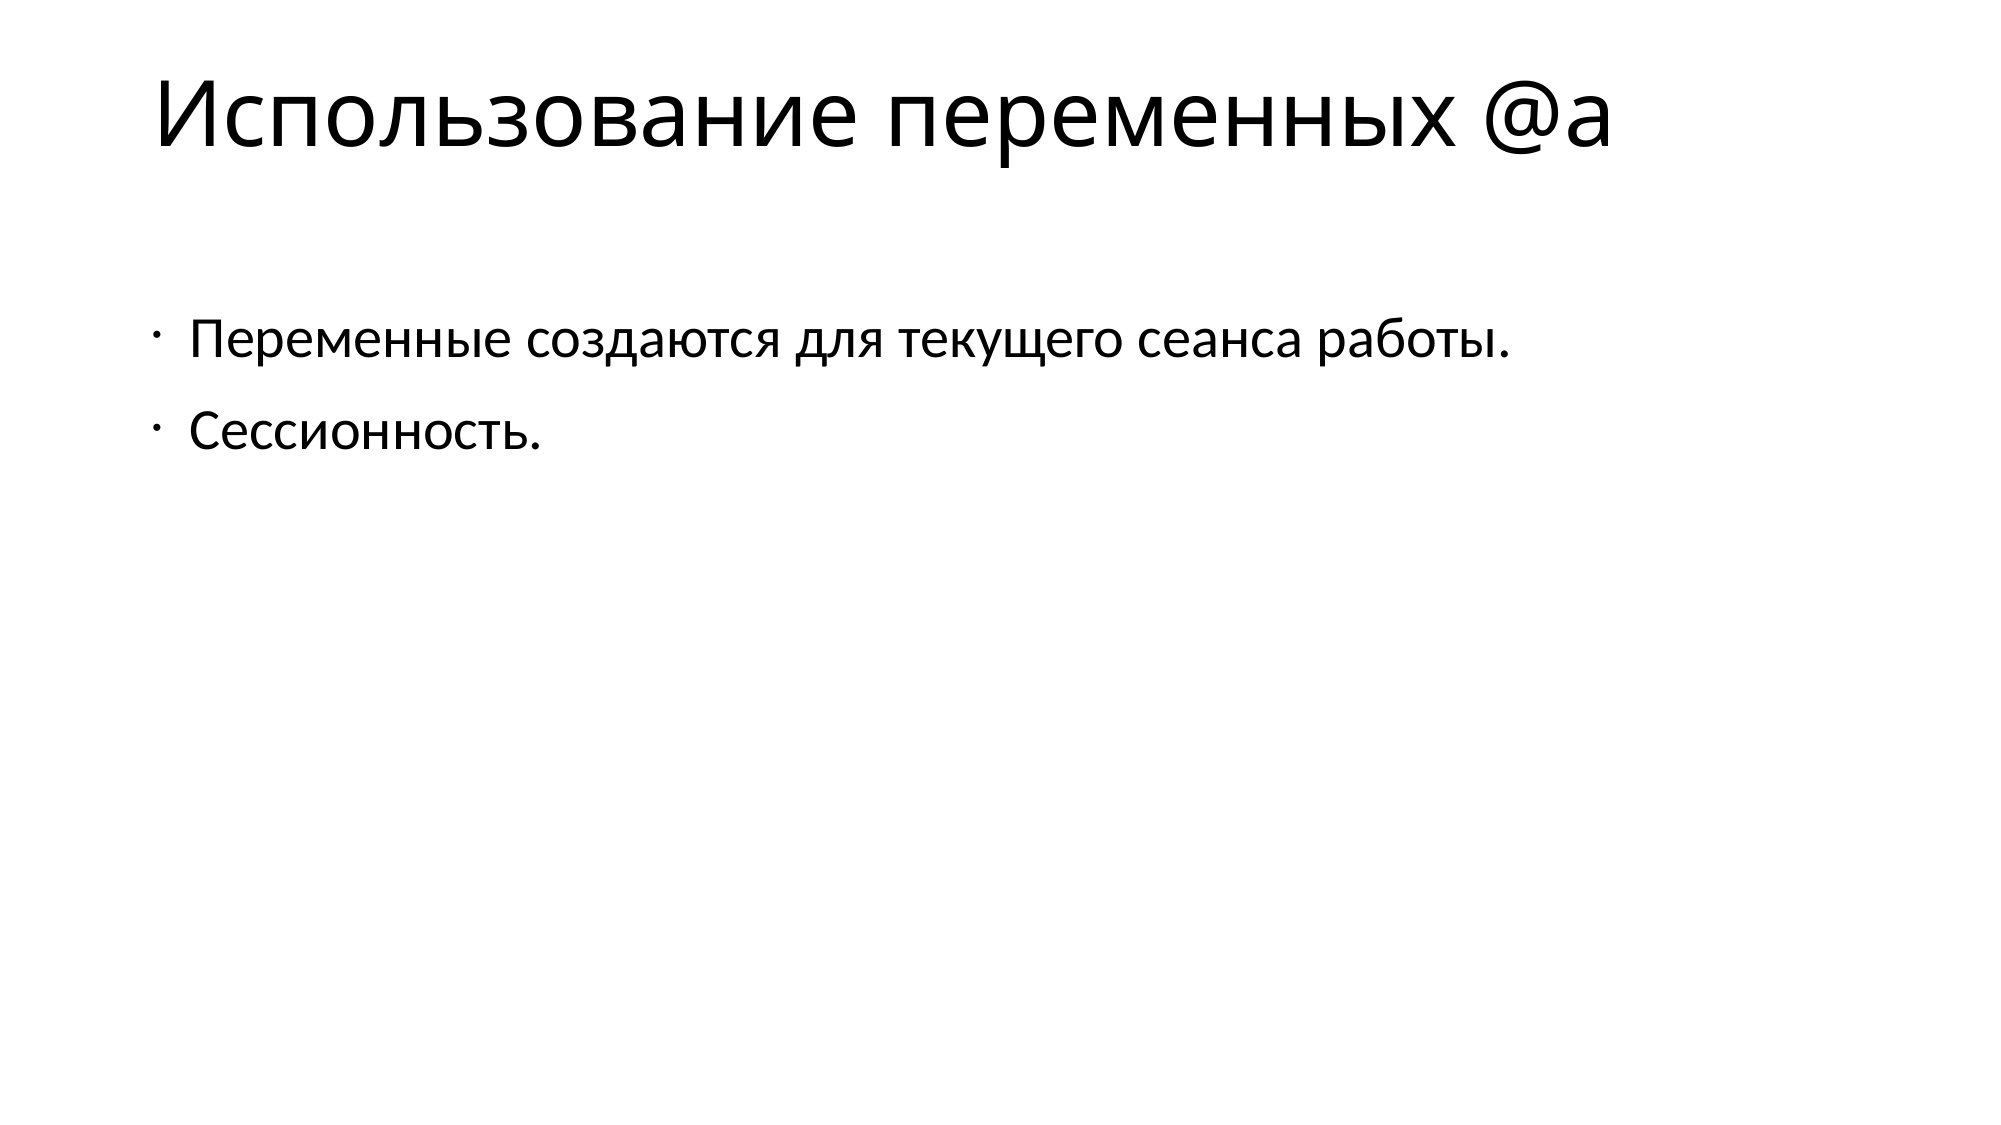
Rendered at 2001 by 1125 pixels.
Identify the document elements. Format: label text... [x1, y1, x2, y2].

list Переменные создаются для текущего сеанса работы. Сессионность. [137, 299, 1863, 1014]
title Использование переменных @a [137, 59, 1863, 278]
